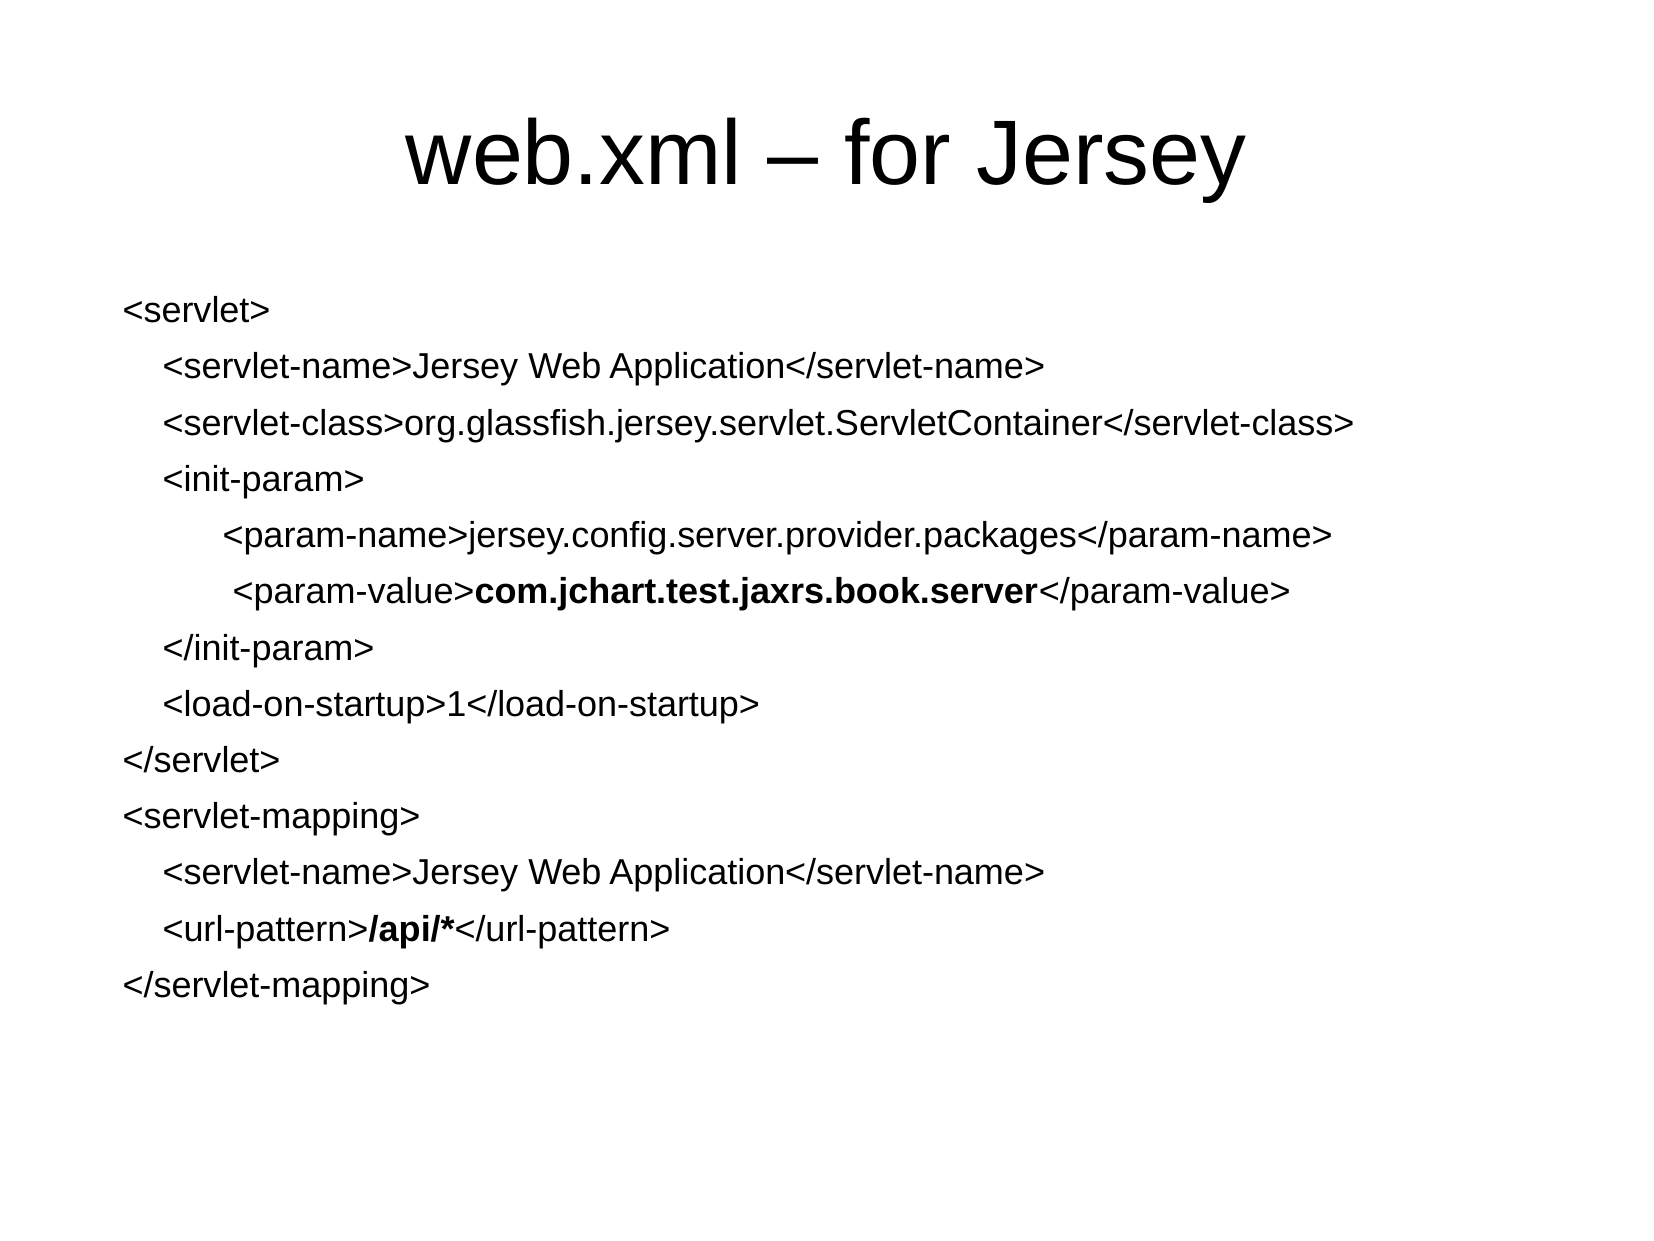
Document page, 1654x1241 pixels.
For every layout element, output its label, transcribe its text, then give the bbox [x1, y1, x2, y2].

list <servlet> <servlet-name>Jersey Web Application</servlet-name> <servlet-class>org.glassfish.jersey.servlet.ServletContainer</servlet-class> <init-param> <param-name>jersey.config.server.provider.packages</param-name> <param-value>com.jchart.test.jaxrs.book.server</param-value> </init-param> <load-on-startup>1</load-on-startup> </servlet> <servlet-mapping> <servlet-name>Jersey Web Application</servlet-name> <url-pattern>/api/*</url-pattern> </servlet-mapping> [82, 290, 1538, 1010]
title web.xml – for Jersey [82, 49, 1571, 257]
